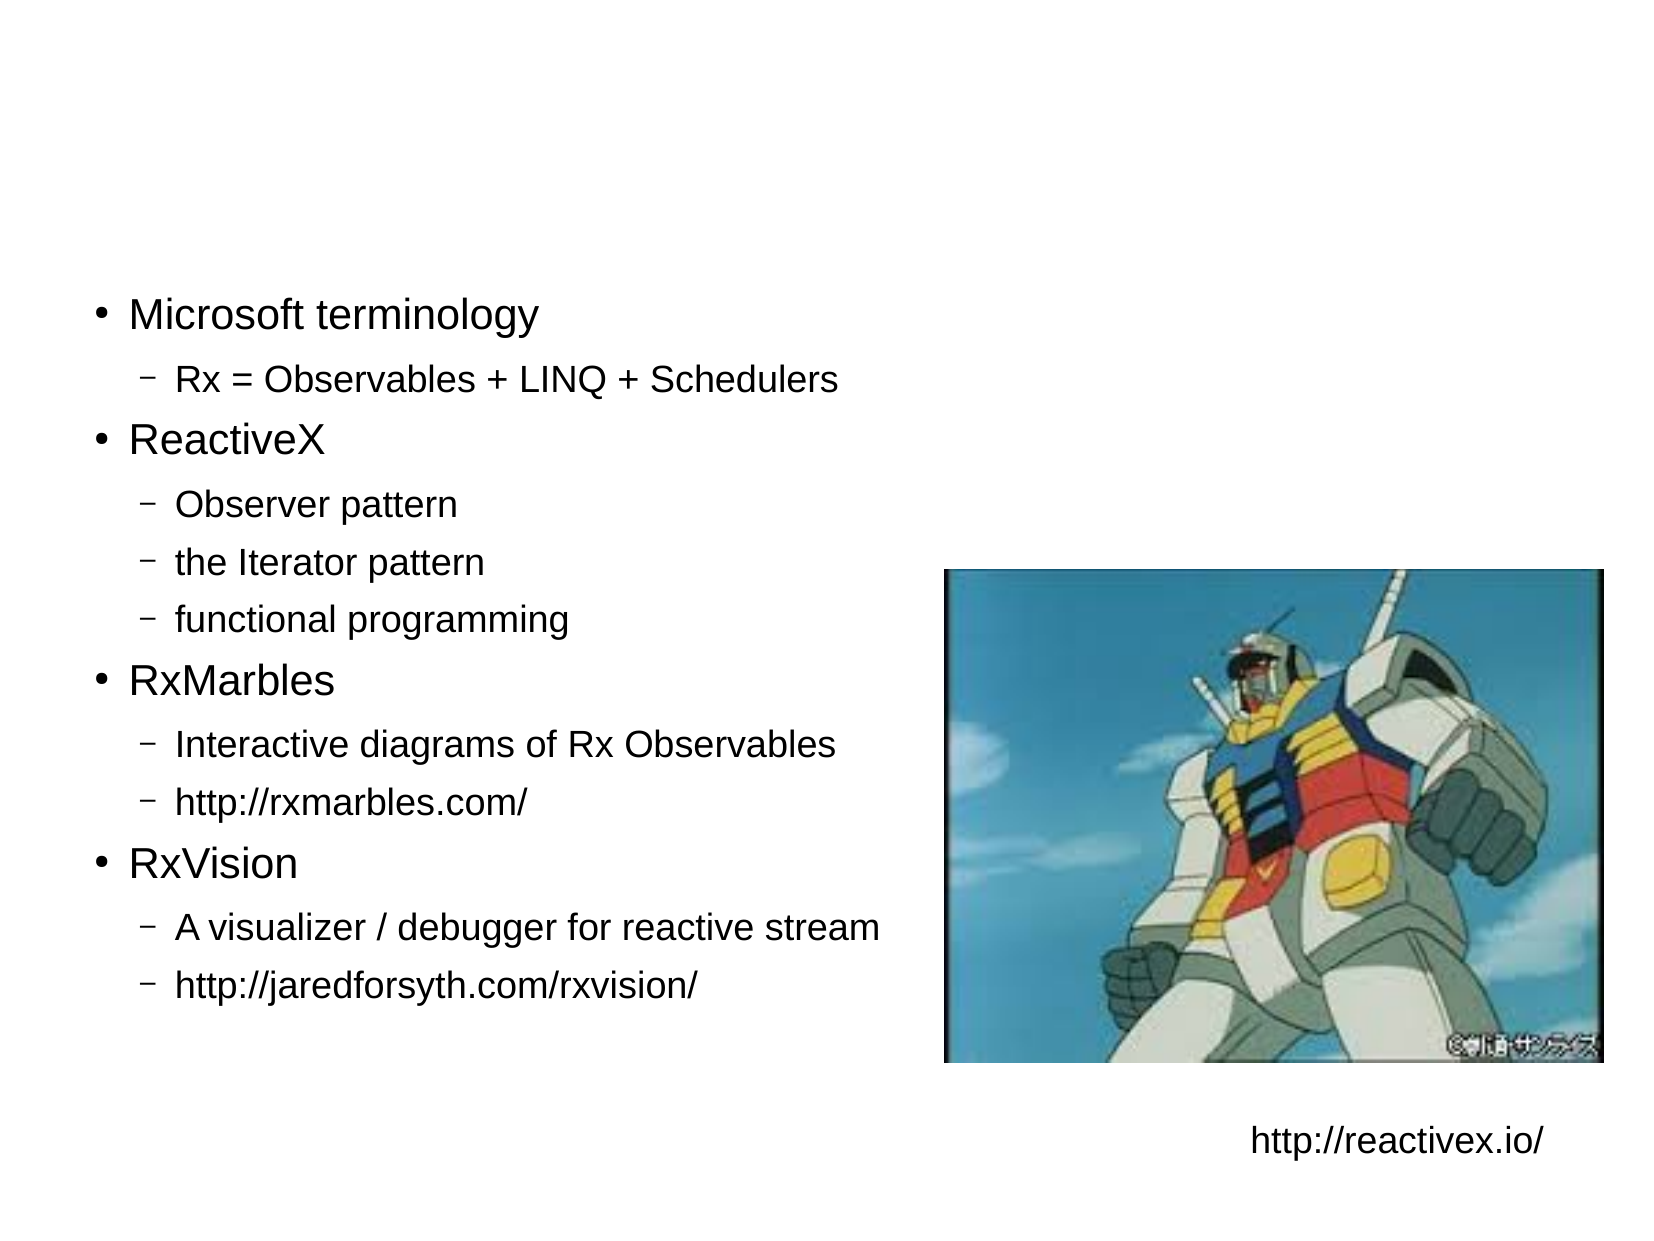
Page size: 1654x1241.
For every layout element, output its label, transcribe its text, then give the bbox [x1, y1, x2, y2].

text_box http://reactivex.io/ [1235, 1112, 1560, 1170]
picture [944, 569, 1604, 1063]
list Microsoft terminology Rx = Observables + LINQ + Schedulers ReactiveX Observer pattern the Iterator pattern functional programming RxMarbles Interactive diagrams of Rx Observables http://rxmarbles.com/ RxVision A visualizer / debugger for reactive stream http://jaredforsyth.com/rxvision/ [82, 290, 1571, 1010]
